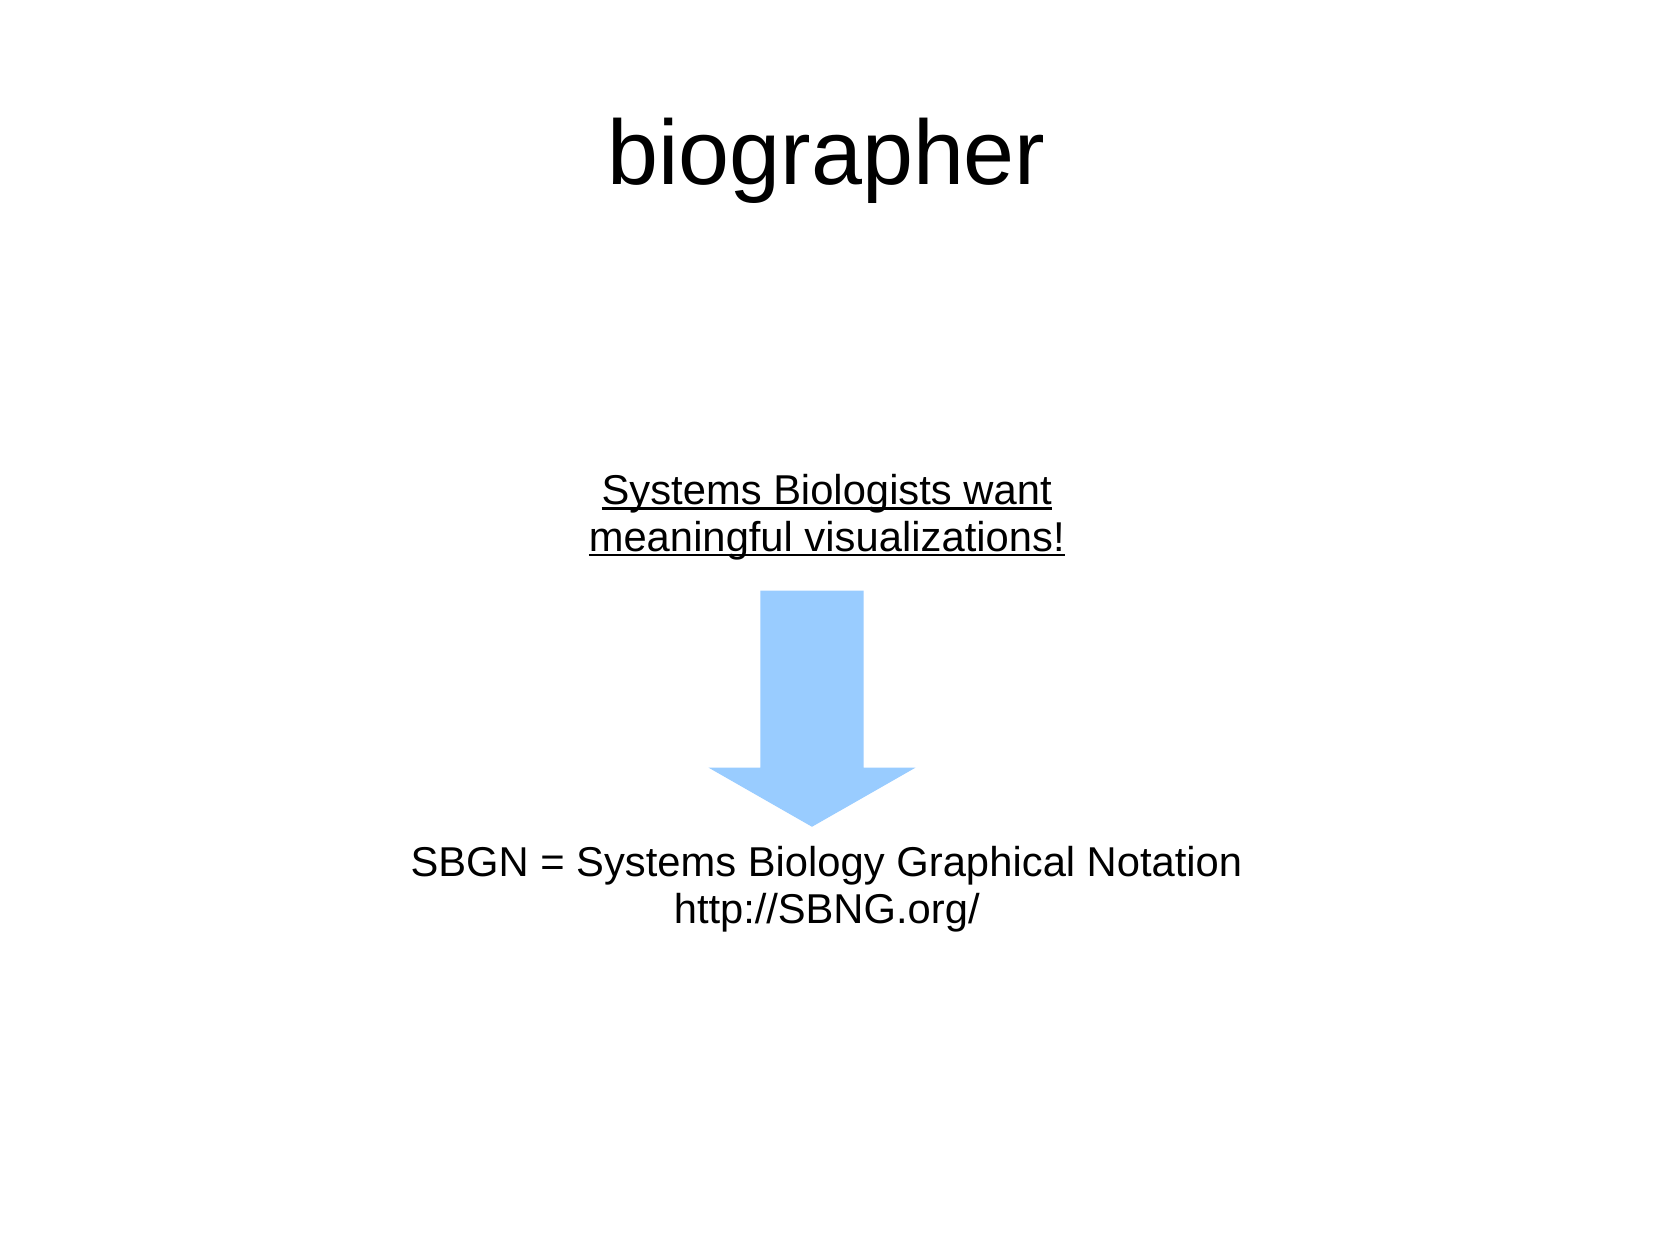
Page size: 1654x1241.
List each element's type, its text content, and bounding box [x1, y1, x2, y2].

text_box [708, 590, 916, 827]
title biographer [82, 56, 1571, 250]
subtitle Systems Biologists want meaningful visualizations! SBGN = Systems Biology Graphical Notation http://SBNG.org/ [82, 297, 1571, 1102]
